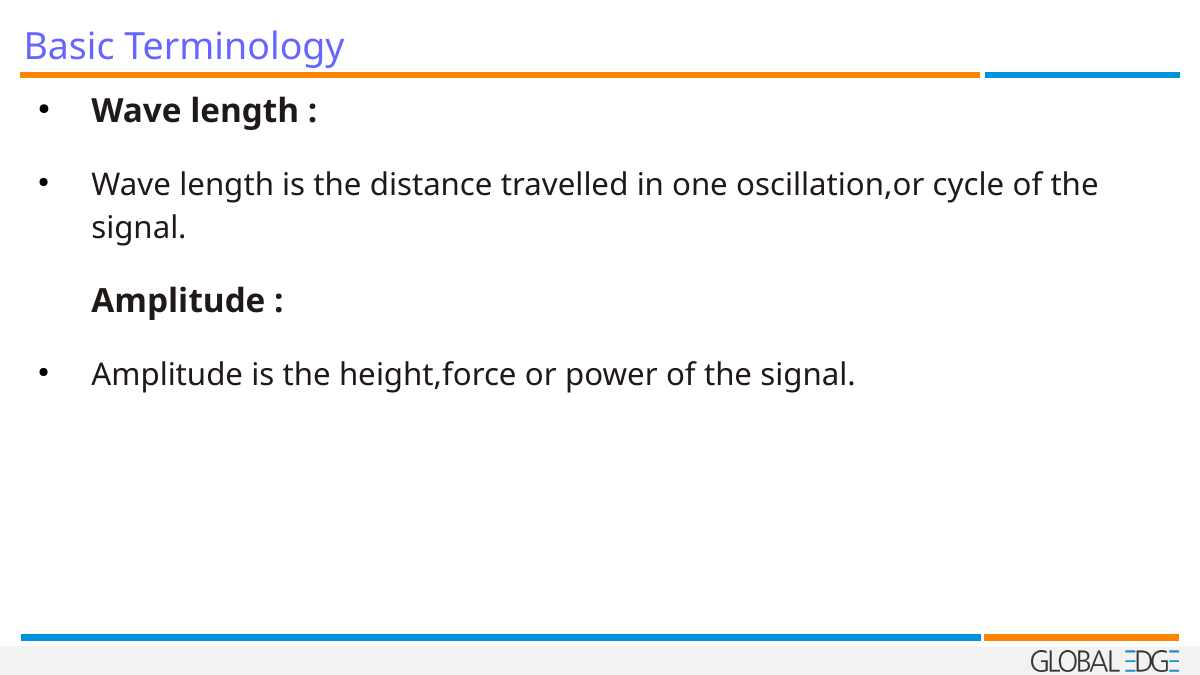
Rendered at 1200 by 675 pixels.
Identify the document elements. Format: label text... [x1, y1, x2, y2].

list Wave length : Wave length is the distance travelled in one oscillation,or cycle of the signal. Amplitude : Amplitude is the height,force or power of the signal. [20, 87, 1179, 628]
picture [1031, 650, 1179, 672]
title Basic Terminology [23, 18, 1099, 71]
